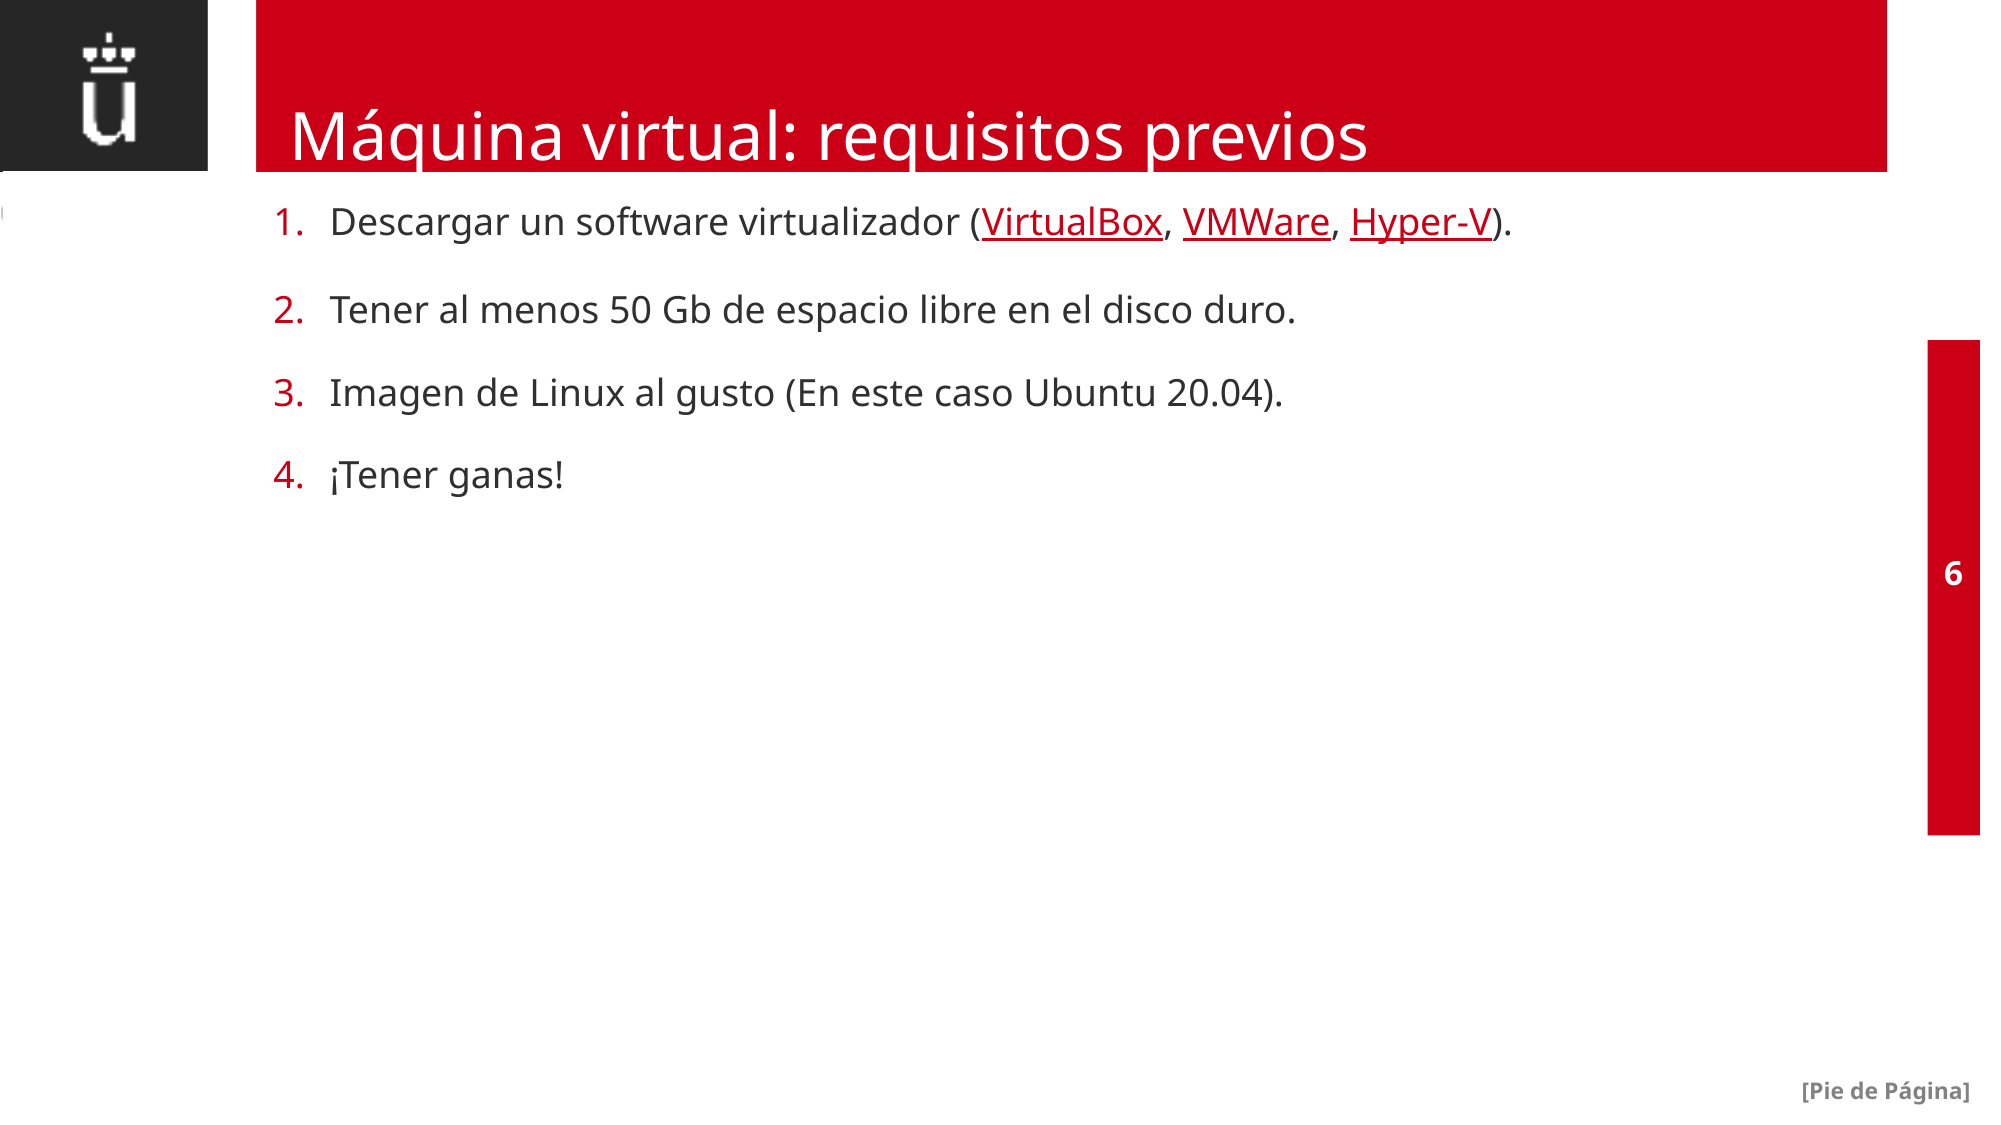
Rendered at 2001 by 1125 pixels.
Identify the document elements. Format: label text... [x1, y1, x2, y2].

title Máquina virtual: requisitos previos [274, 9, 1890, 182]
picture [0, 0, 259, 296]
footer [Pie de Página] [671, 1060, 1986, 1121]
slide_number <number> [1898, 544, 2001, 605]
list Descargar un software virtualizador (VirtualBox, VMWare, Hyper-V). Tener al menos 50 Gb de espacio libre en el disco duro. Imagen de Linux al gusto (En este caso Ubuntu 20.04). ¡Tener ganas! [258, 190, 1890, 1052]
